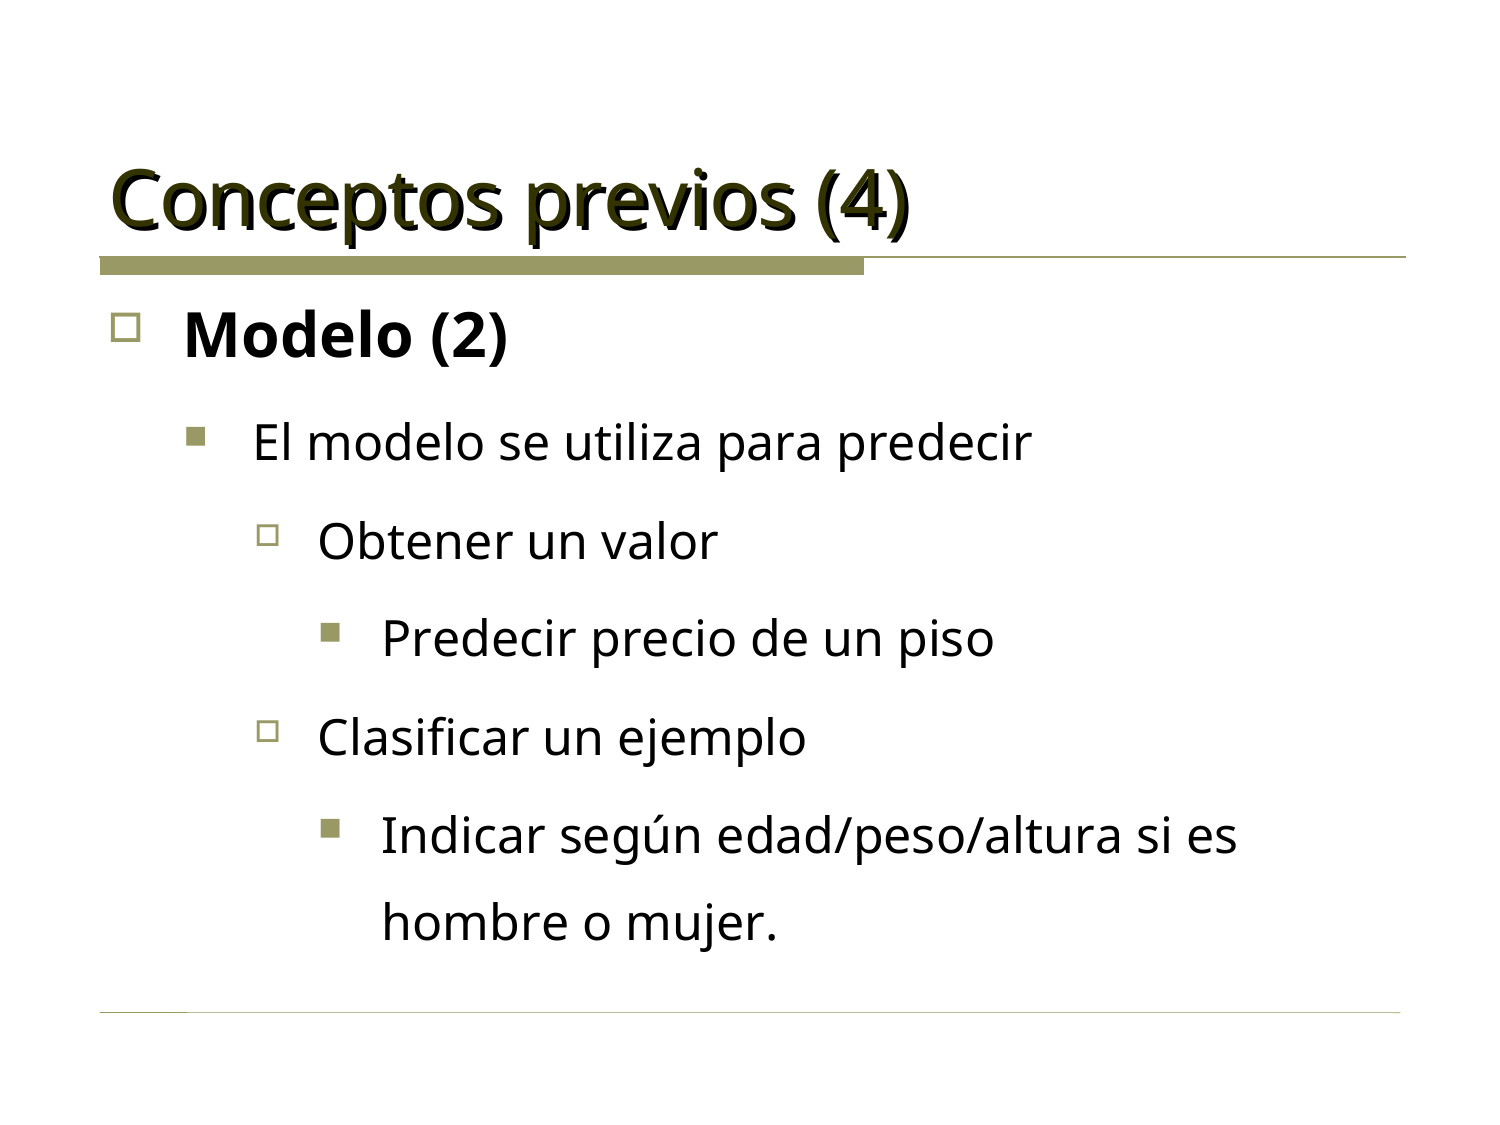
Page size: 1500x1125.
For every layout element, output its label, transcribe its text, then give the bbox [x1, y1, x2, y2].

list Modelo (2) El modelo se utiliza para predecir Obtener un valor Predecir precio de un piso Clasificar un ejemplo Indicar según edad/peso/altura si es hombre o mujer. [92, 287, 1353, 1013]
title Conceptos previos (4) [94, 50, 1407, 250]
